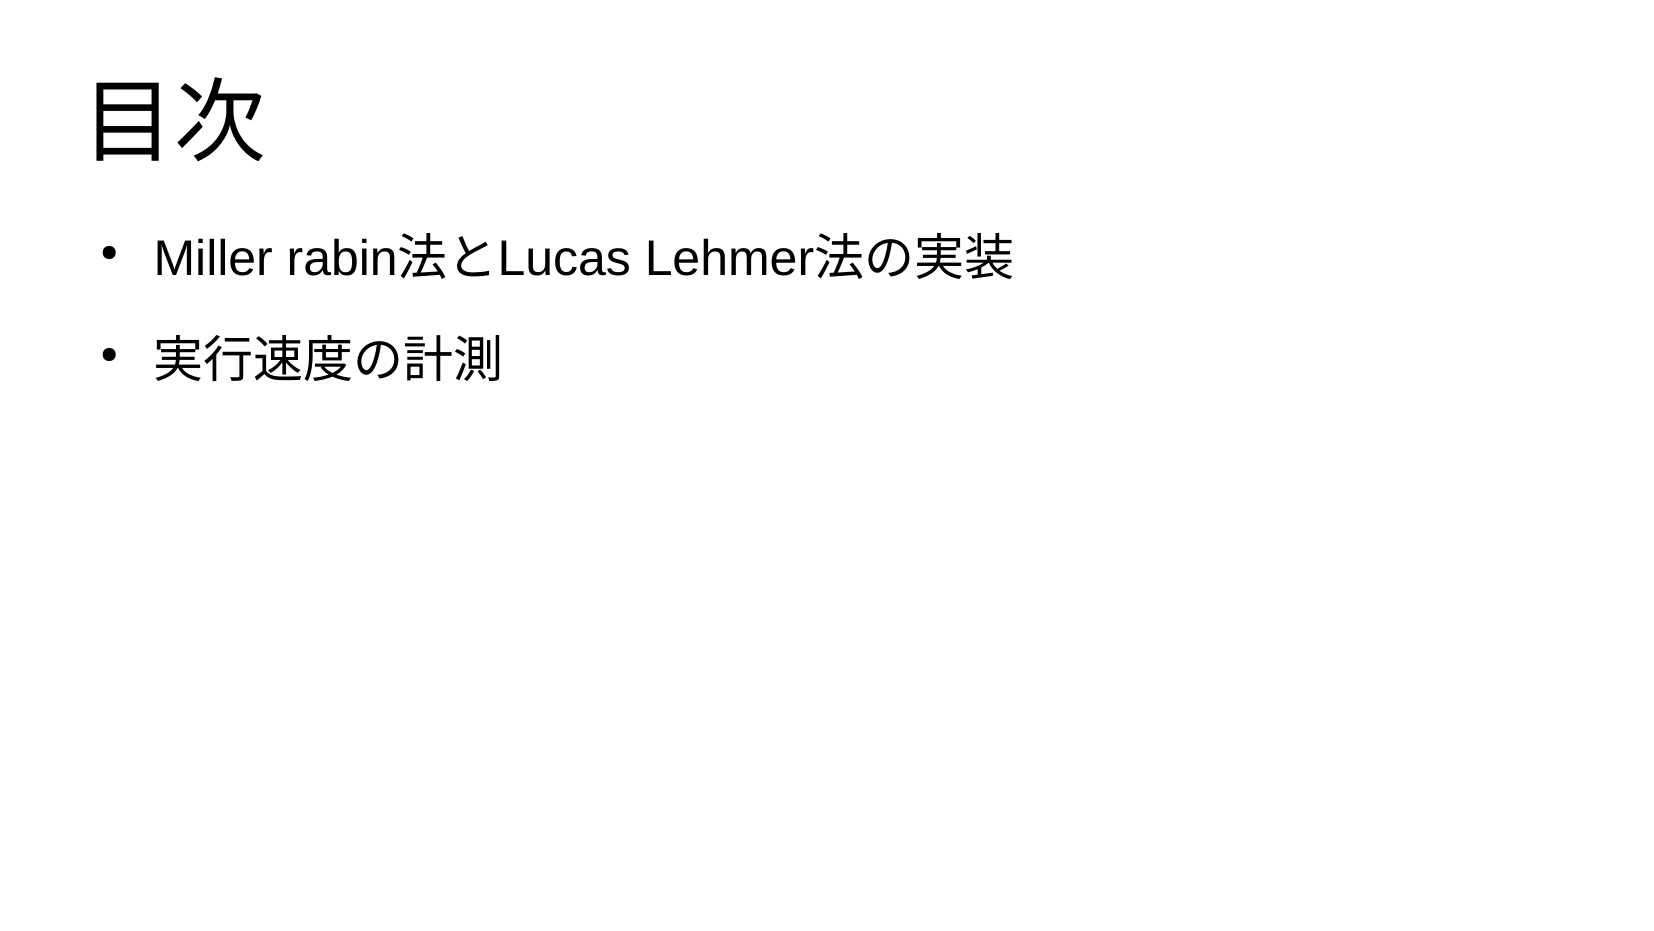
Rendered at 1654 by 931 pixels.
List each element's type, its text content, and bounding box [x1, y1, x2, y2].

title 目次 [82, 37, 1571, 193]
list Miller rabin法とLucas Lehmer法の実装 実行速度の計測 [82, 217, 1571, 758]
